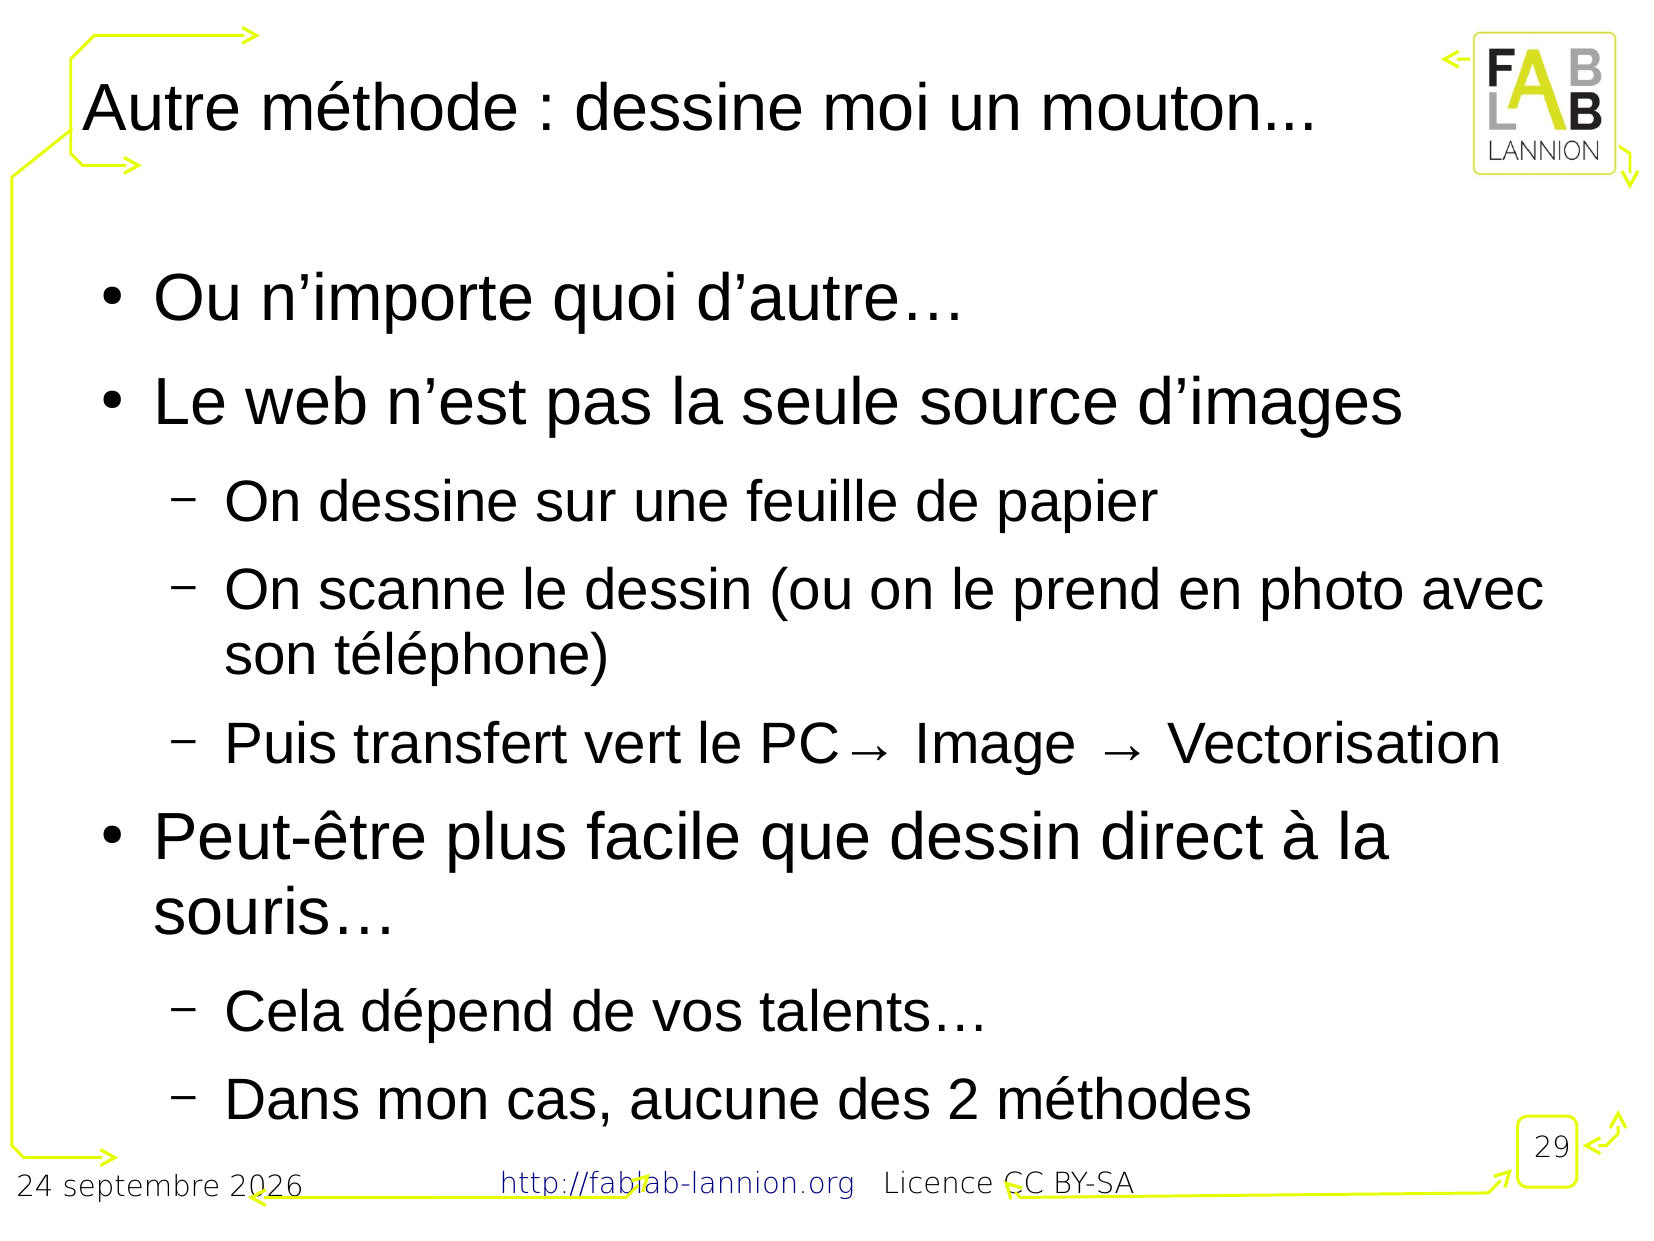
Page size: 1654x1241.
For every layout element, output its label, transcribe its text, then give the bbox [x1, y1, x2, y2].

title Autre méthode : dessine moi un mouton... [82, 49, 1441, 166]
list Ou n’importe quoi d’autre… Le web n’est pas la seule source d’images On dessine sur une feuille de papier On scanne le dessin (ou on le prend en photo avec son téléphone) Puis transfert vert le PC→ Image → Vectorisation Peut-être plus facile que dessin direct à la souris… Cela dépend de vos talents… Dans mon cas, aucune des 2 méthodes [82, 259, 1571, 980]
picture [1470, 29, 1619, 178]
